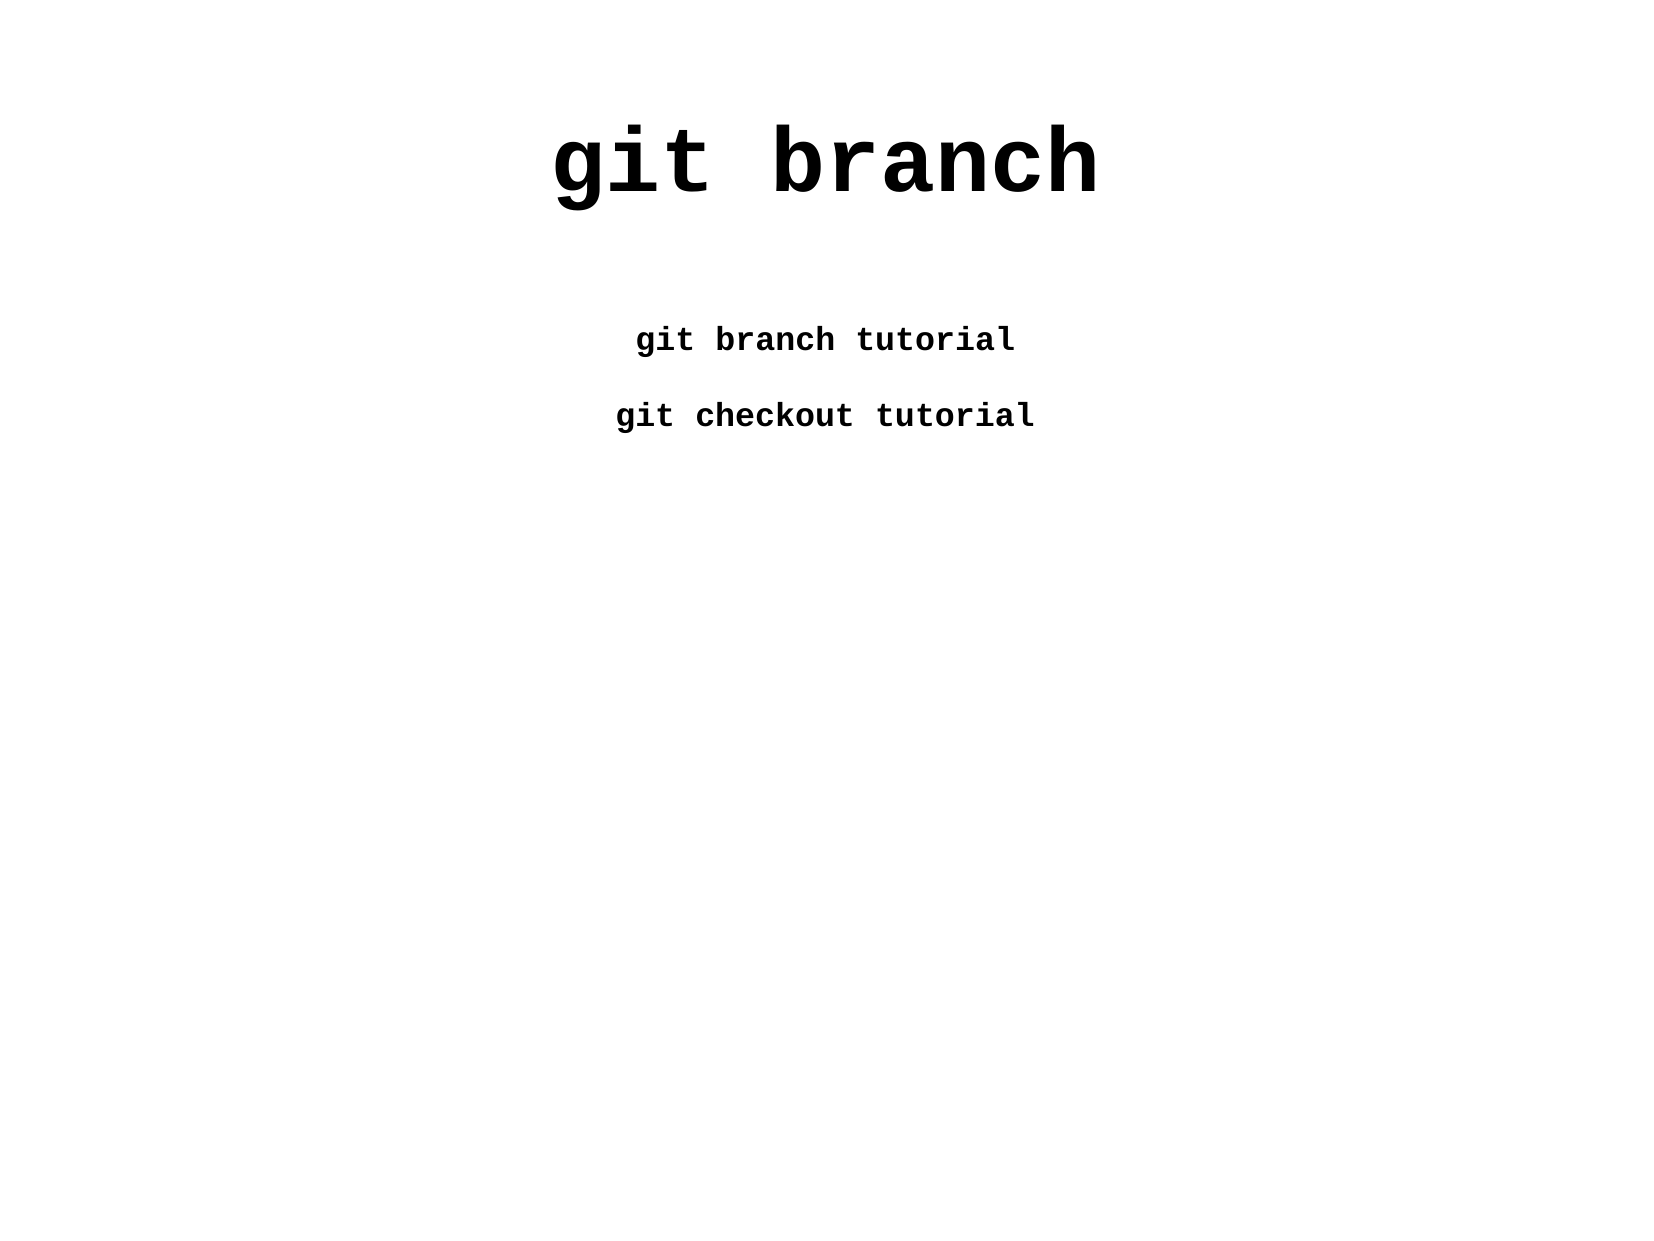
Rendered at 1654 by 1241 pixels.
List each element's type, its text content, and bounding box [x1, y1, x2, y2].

text_box git branch git branch tutorial git checkout tutorial [535, 107, 1116, 444]
